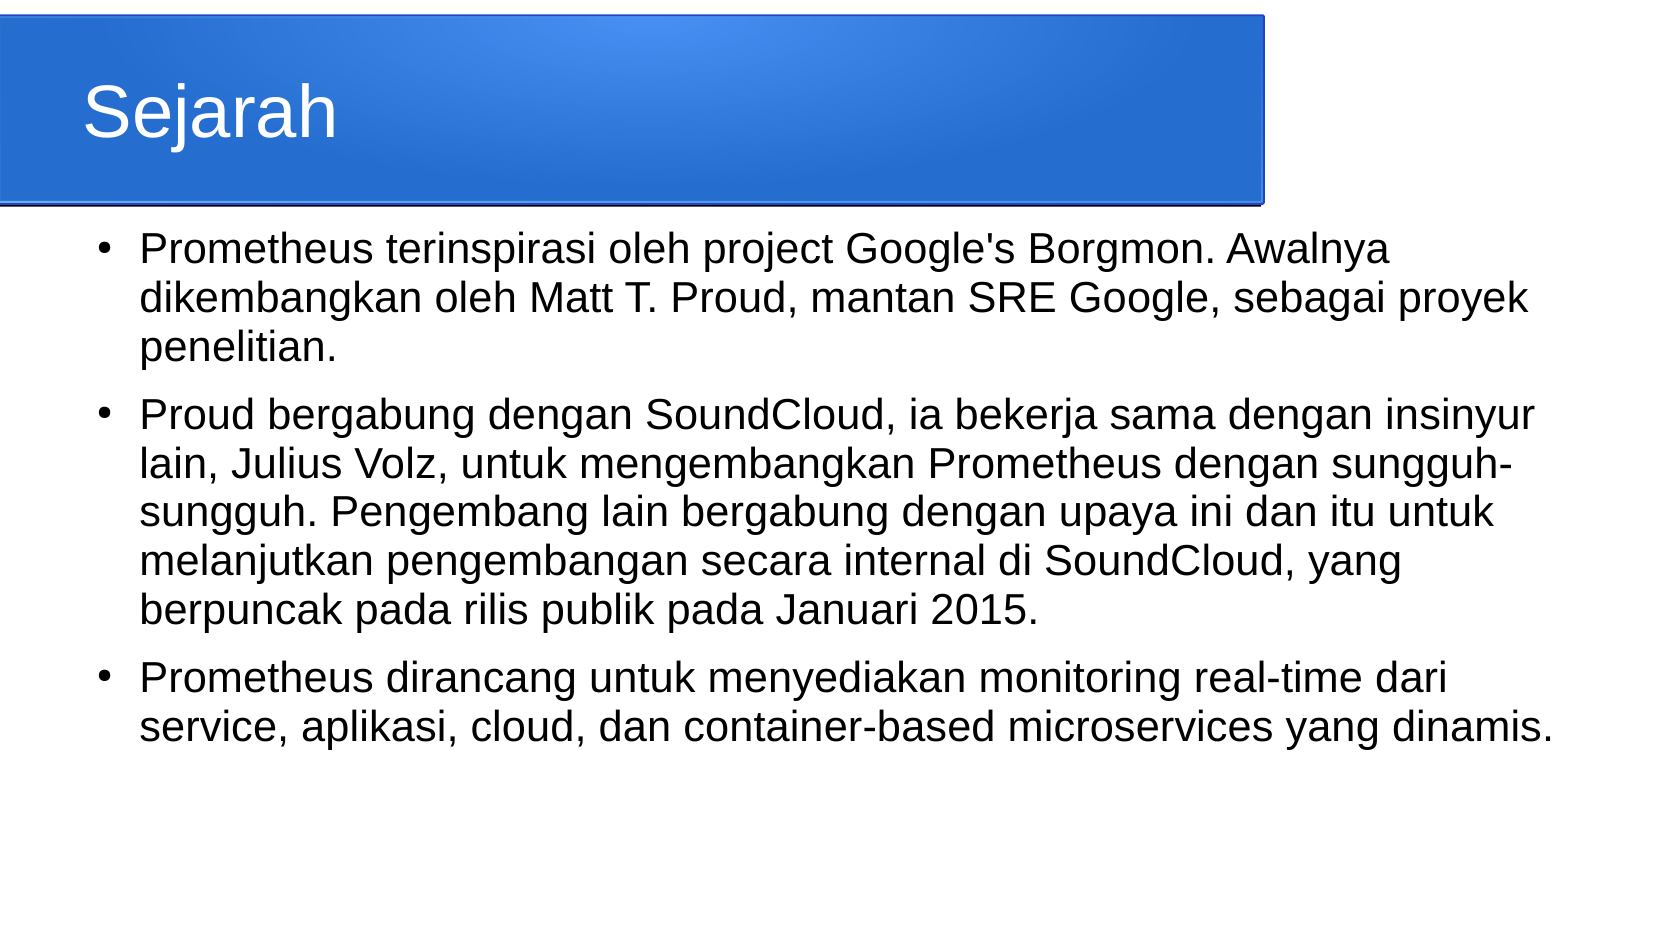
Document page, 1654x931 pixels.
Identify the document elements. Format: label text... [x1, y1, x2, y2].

title Sejarah [82, 35, 1235, 189]
list Prometheus terinspirasi oleh project Google's Borgmon. Awalnya dikembangkan oleh Matt T. Proud, mantan SRE Google, sebagai proyek penelitian. Proud bergabung dengan SoundCloud, ia bekerja sama dengan insinyur lain, Julius Volz, untuk mengembangkan Prometheus dengan sungguh-sungguh. Pengembang lain bergabung dengan upaya ini dan itu untuk melanjutkan pengembangan secara internal di SoundCloud, yang berpuncak pada rilis publik pada Januari 2015. Prometheus dirancang untuk menyediakan monitoring real-time dari service, aplikasi, cloud, dan container-based microservices yang dinamis. [82, 224, 1571, 764]
